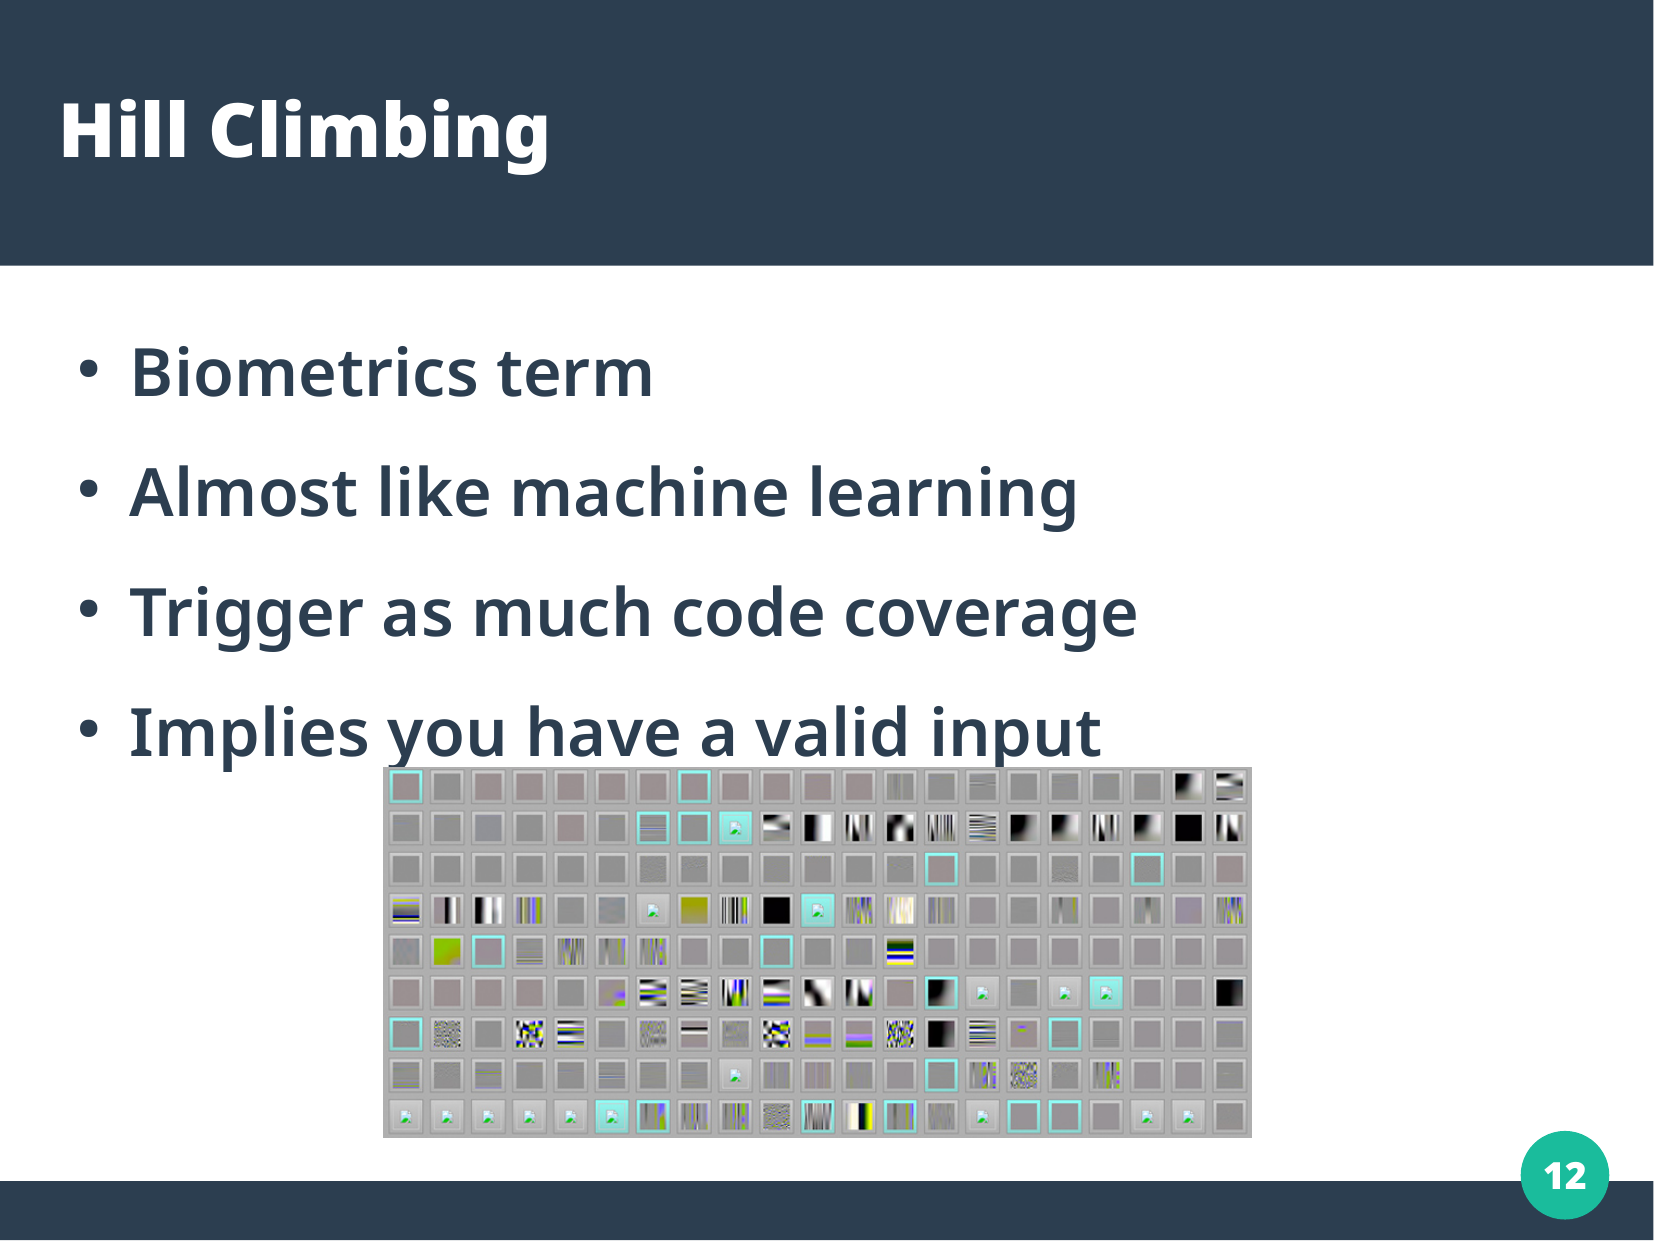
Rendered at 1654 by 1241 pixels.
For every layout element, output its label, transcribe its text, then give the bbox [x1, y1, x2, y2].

title Hill Climbing [59, 49, 1595, 207]
list Biometrics term Almost like machine learning Trigger as much code coverage Implies you have a valid input [59, 324, 1595, 1152]
picture [383, 767, 1252, 1138]
